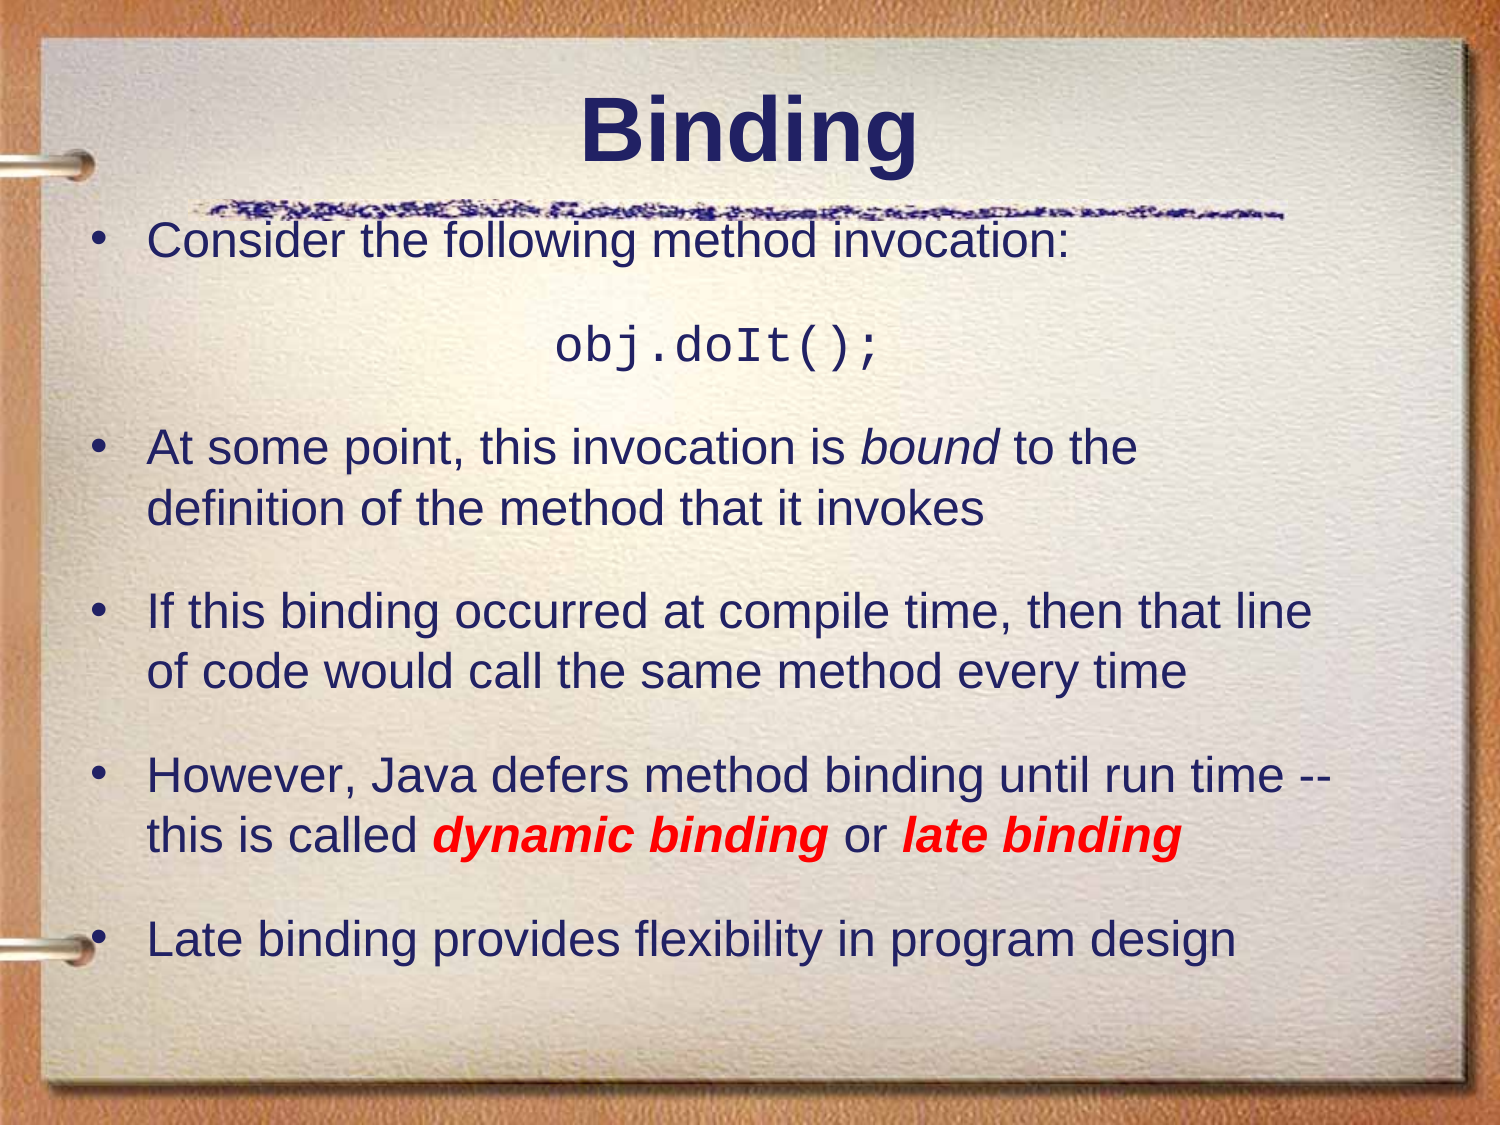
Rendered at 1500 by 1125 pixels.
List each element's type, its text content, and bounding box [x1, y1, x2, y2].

title Binding [112, 74, 1388, 188]
picture [0, 0, 1500, 1125]
list Consider the following method invocation: obj.doIt(); At some point, this invocation is bound to the definition of the method that it invokes If this binding occurred at compile time, then that line of code would call the same method every time However, Java defers method binding until run time -- this is called dynamic binding or late binding Late binding provides flexibility in program design [75, 199, 1363, 988]
